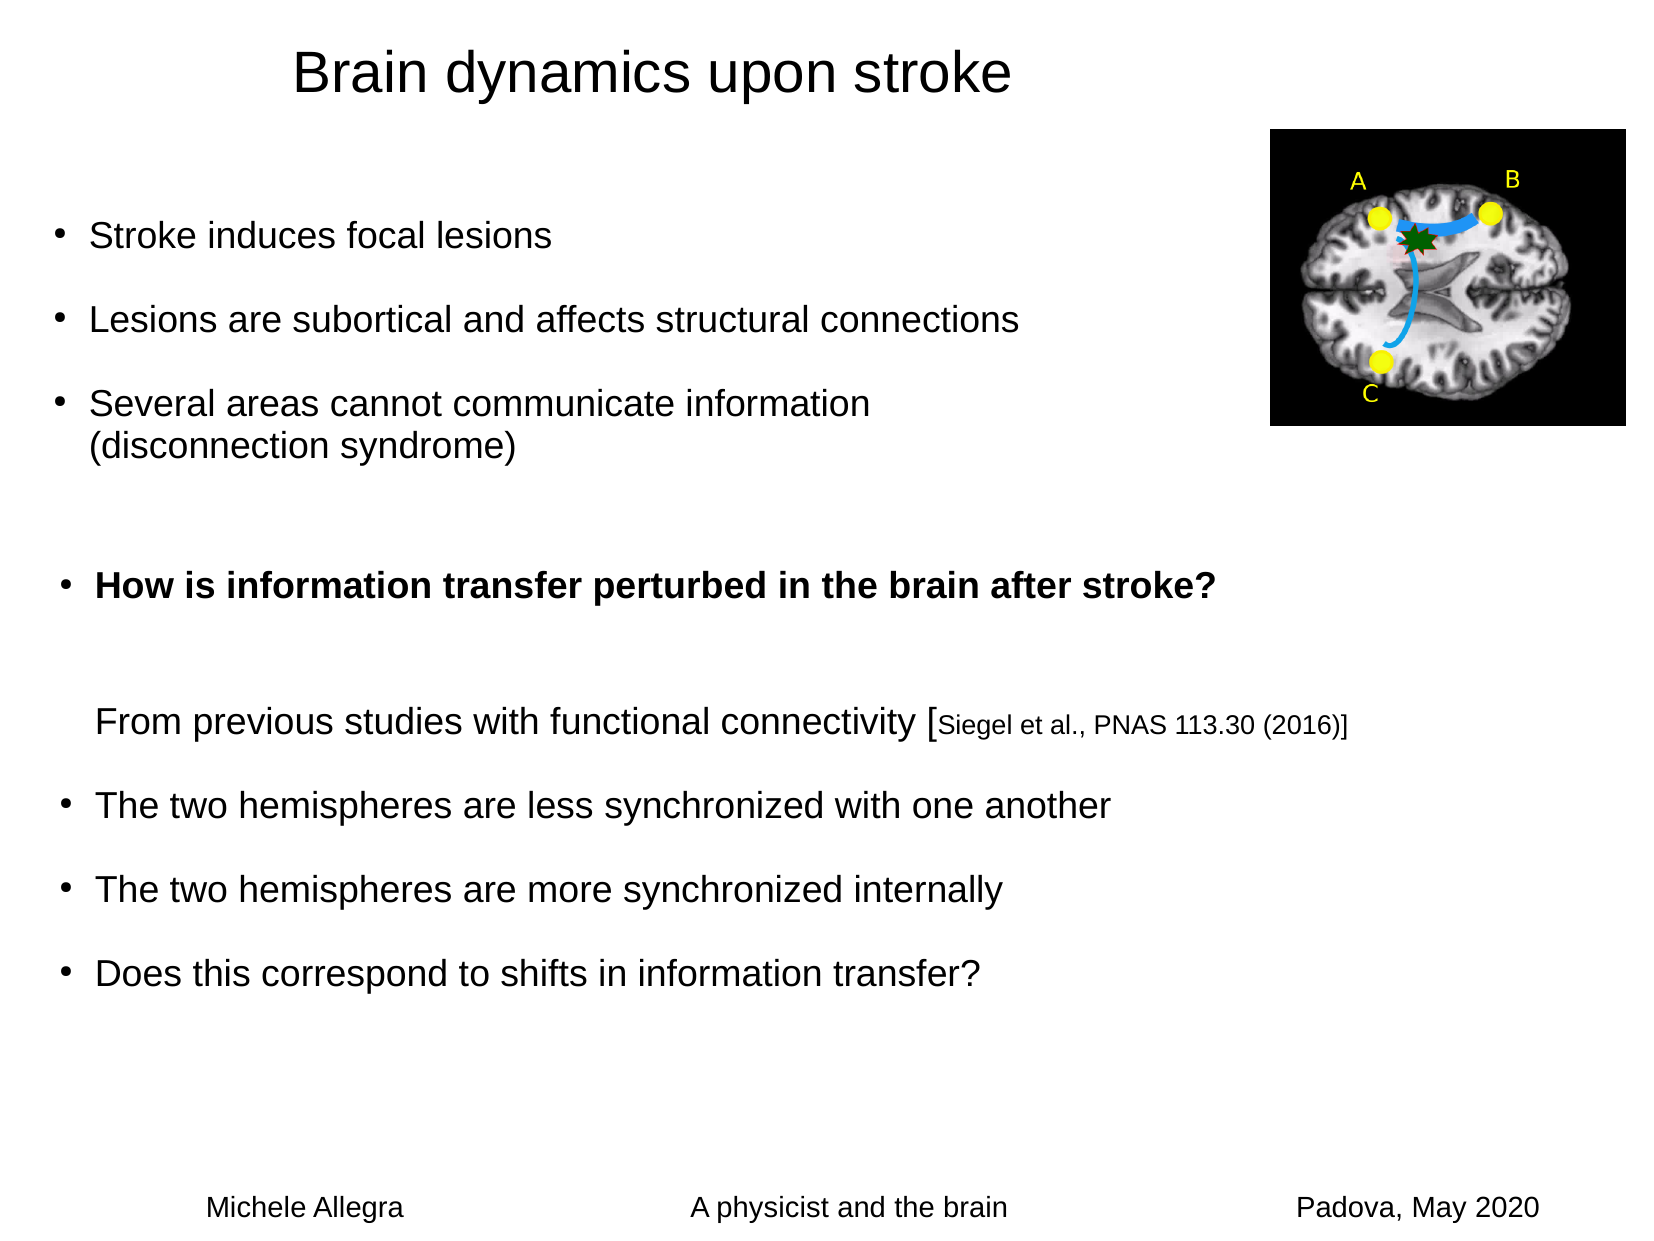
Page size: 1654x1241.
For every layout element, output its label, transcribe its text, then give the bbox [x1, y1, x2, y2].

picture [1270, 129, 1626, 426]
text_box From previous studies with functional connectivity [Siegel et al., PNAS 113.30 (2016)] The two hemispheres are less synchronized with one another The two hemispheres are more synchronized internally Does this correspond to shifts in information transfer? [59, 691, 1571, 995]
title Michele Allegra A physicist and the brain Padova, May 2020 [130, 1169, 1619, 1241]
title Brain dynamics upon stroke [17, 20, 1270, 124]
text_box Stroke induces focal lesions Lesions are subortical and affects structural connections Several areas cannot communicate information (disconnection syndrome) [53, 172, 1542, 467]
text_box How is information transfer perturbed in the brain after stroke? [59, 438, 1571, 691]
